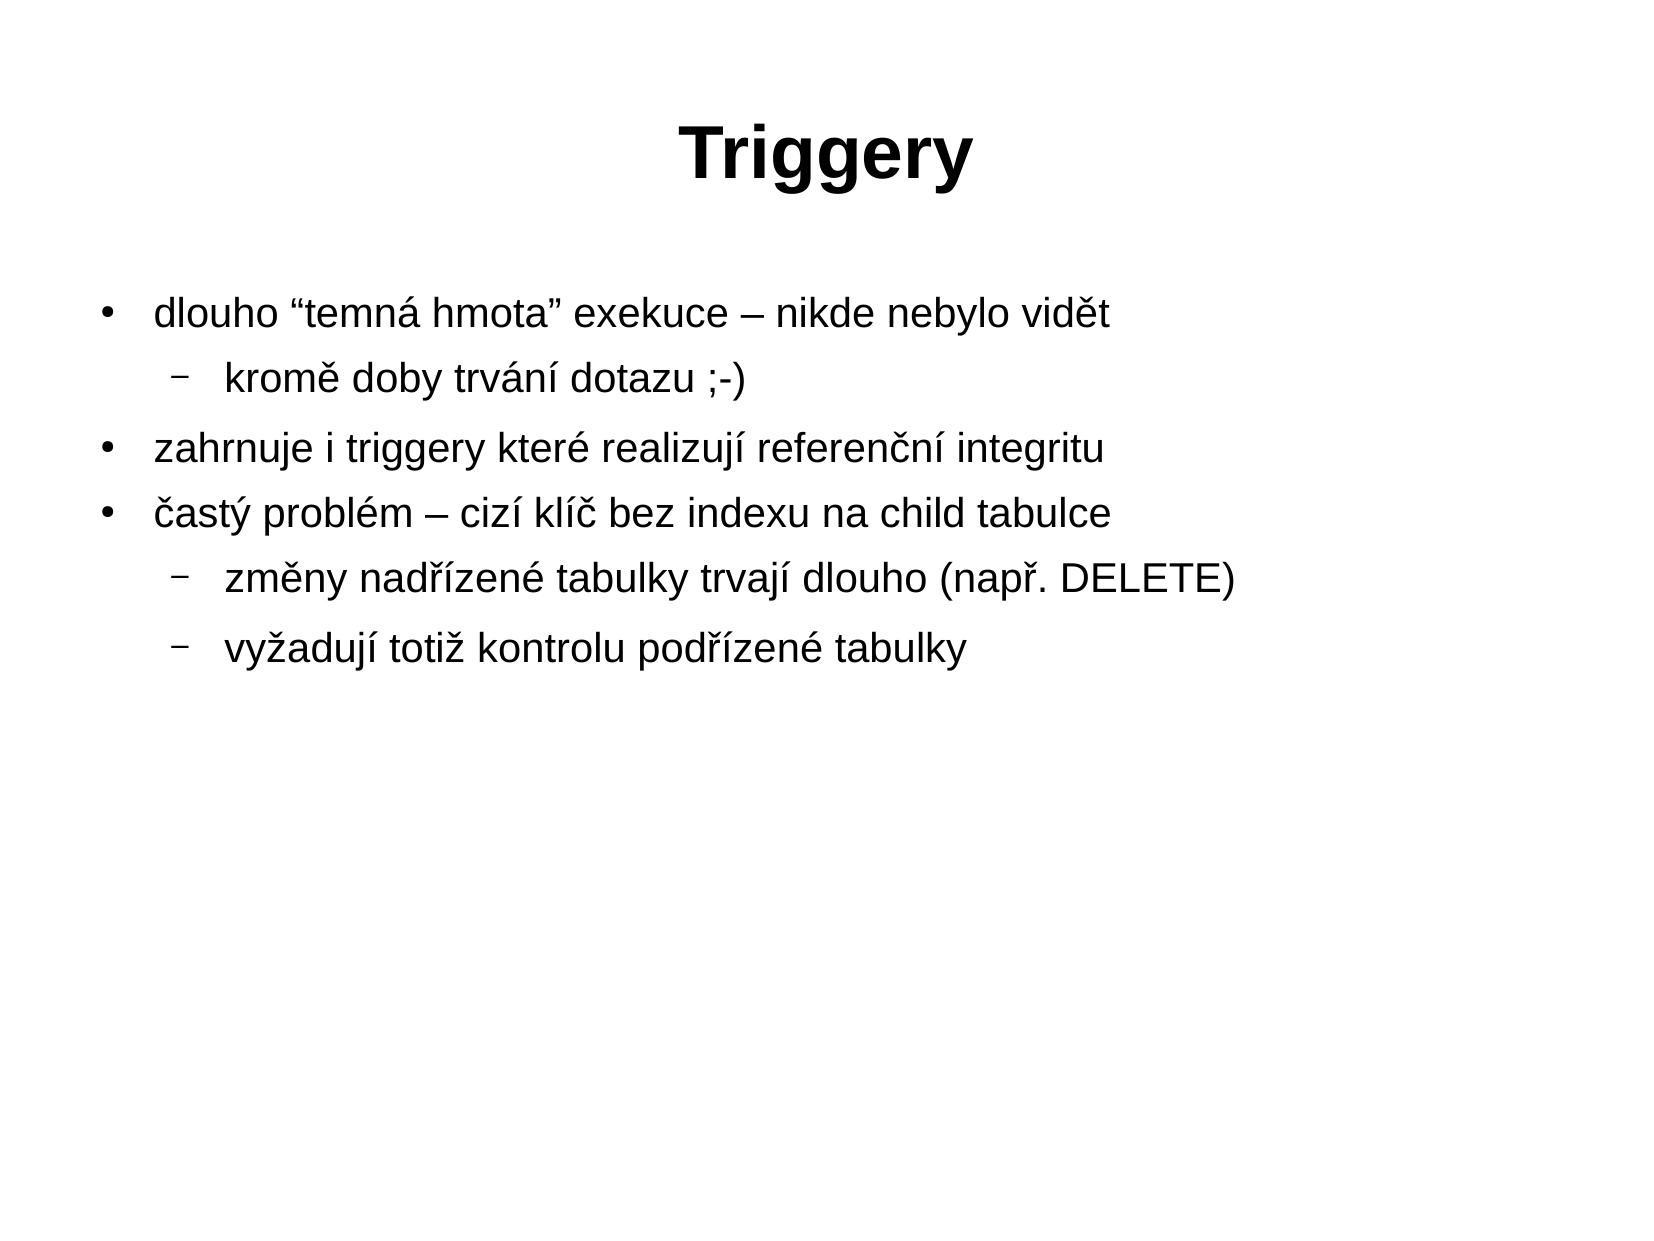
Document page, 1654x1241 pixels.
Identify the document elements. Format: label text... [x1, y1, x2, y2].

list dlouho “temná hmota” exekuce – nikde nebylo vidět kromě doby trvání dotazu ;-) zahrnuje i triggery které realizují referenční integritu častý problém – cizí klíč bez indexu na child tabulce změny nadřízené tabulky trvají dlouho (např. DELETE) vyžadují totiž kontrolu podřízené tabulky [82, 290, 1538, 1171]
title Triggery [82, 49, 1571, 257]
